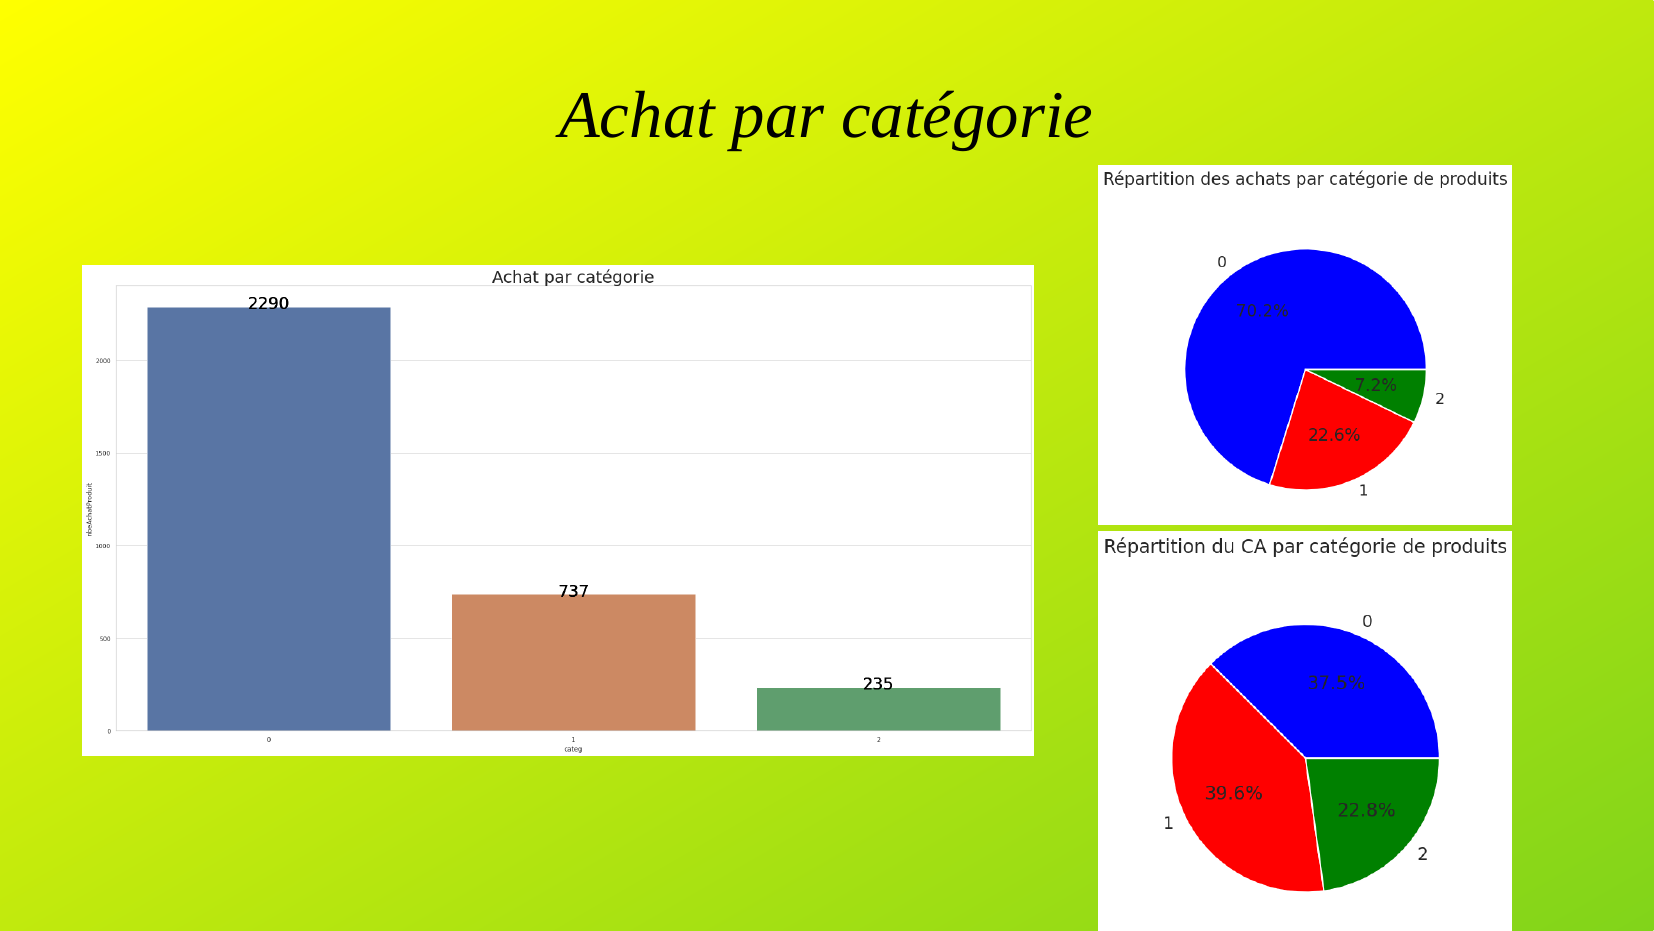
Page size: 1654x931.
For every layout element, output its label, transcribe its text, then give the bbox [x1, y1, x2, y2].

picture [1098, 531, 1512, 931]
picture [82, 265, 1034, 756]
title Achat par catégorie [82, 37, 1571, 193]
picture [1098, 165, 1512, 525]
